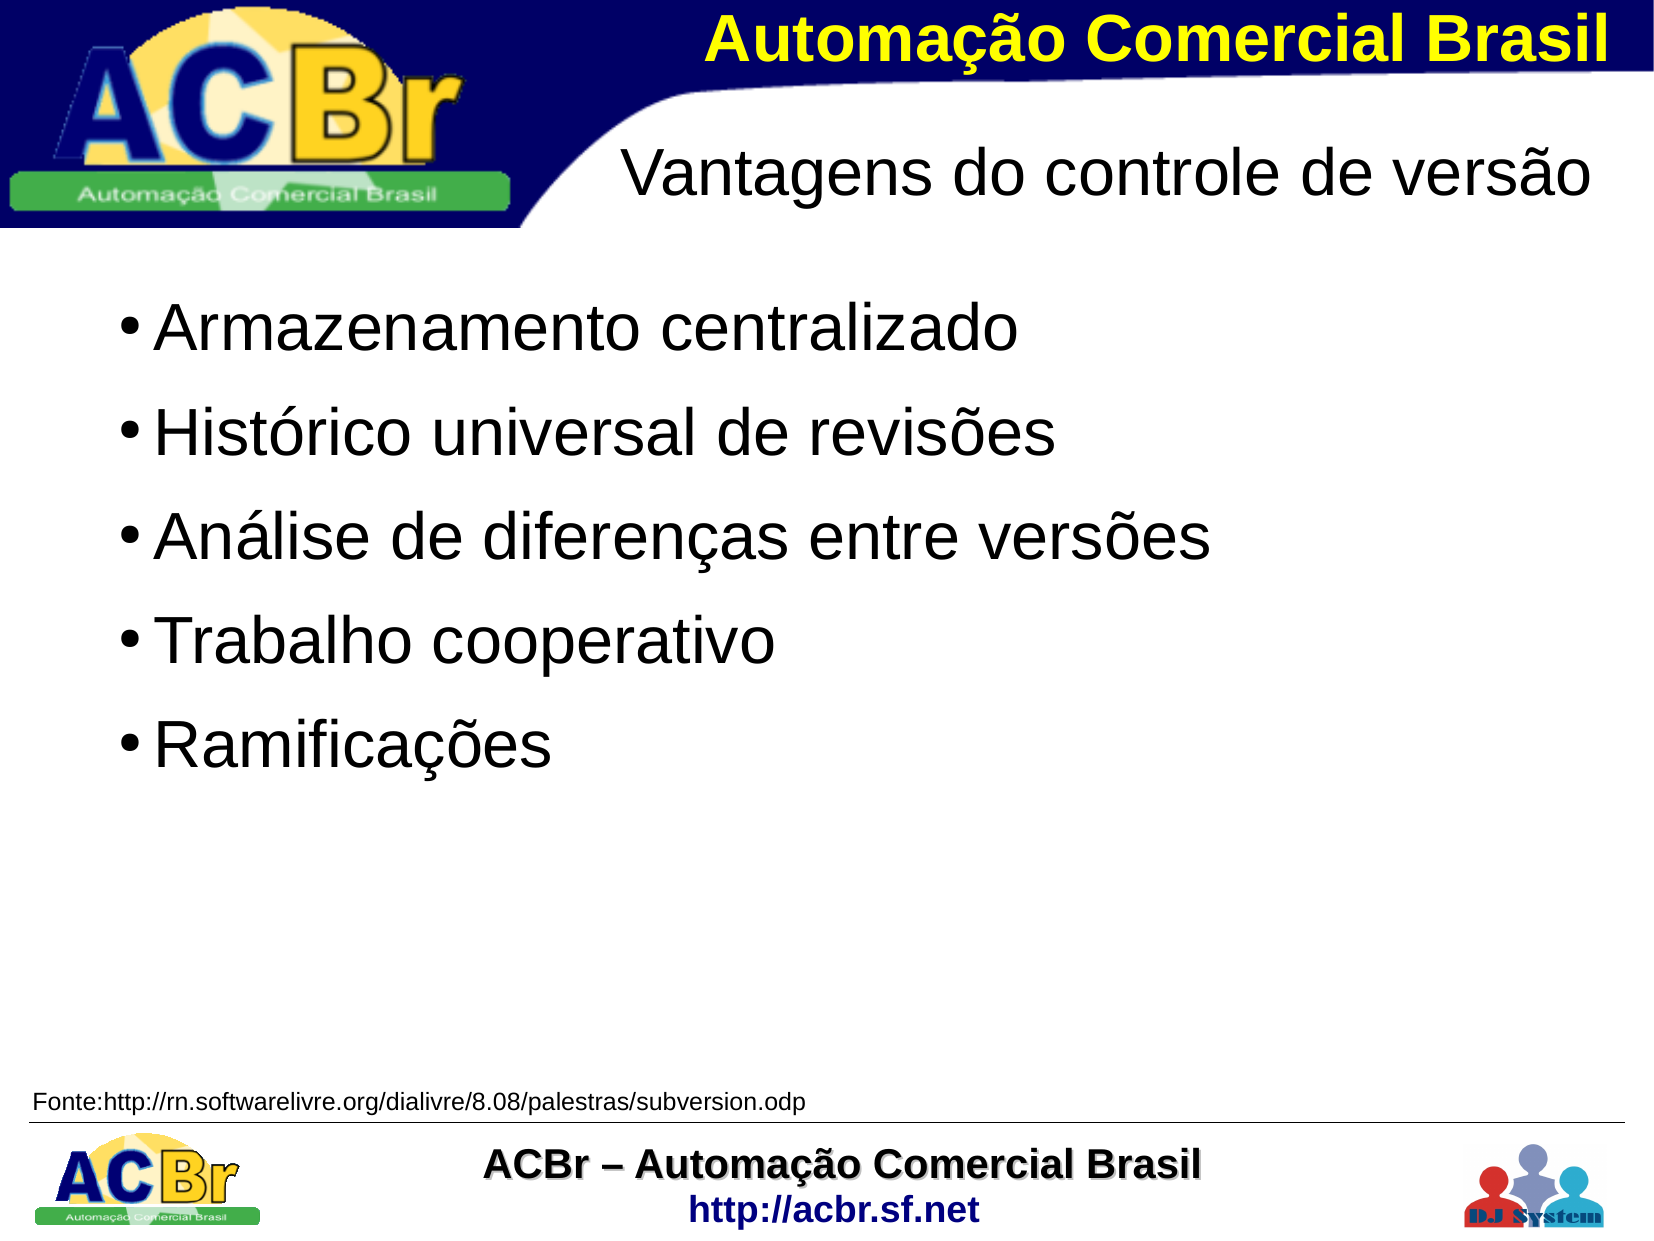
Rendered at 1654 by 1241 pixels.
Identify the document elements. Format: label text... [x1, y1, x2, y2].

picture [33, 1131, 261, 1228]
text_box Fonte:http://rn.softwarelivre.org/dialivre/8.08/palestras/subversion.odp [17, 1080, 822, 1124]
title Vantagens do controle de versão [590, 125, 1625, 220]
picture [1463, 1144, 1607, 1229]
list Armazenamento centralizado Histórico universal de revisões Análise de diferenças entre versões Trabalho cooperativo Ramificações [82, 290, 1571, 1094]
picture [0, 0, 1654, 228]
